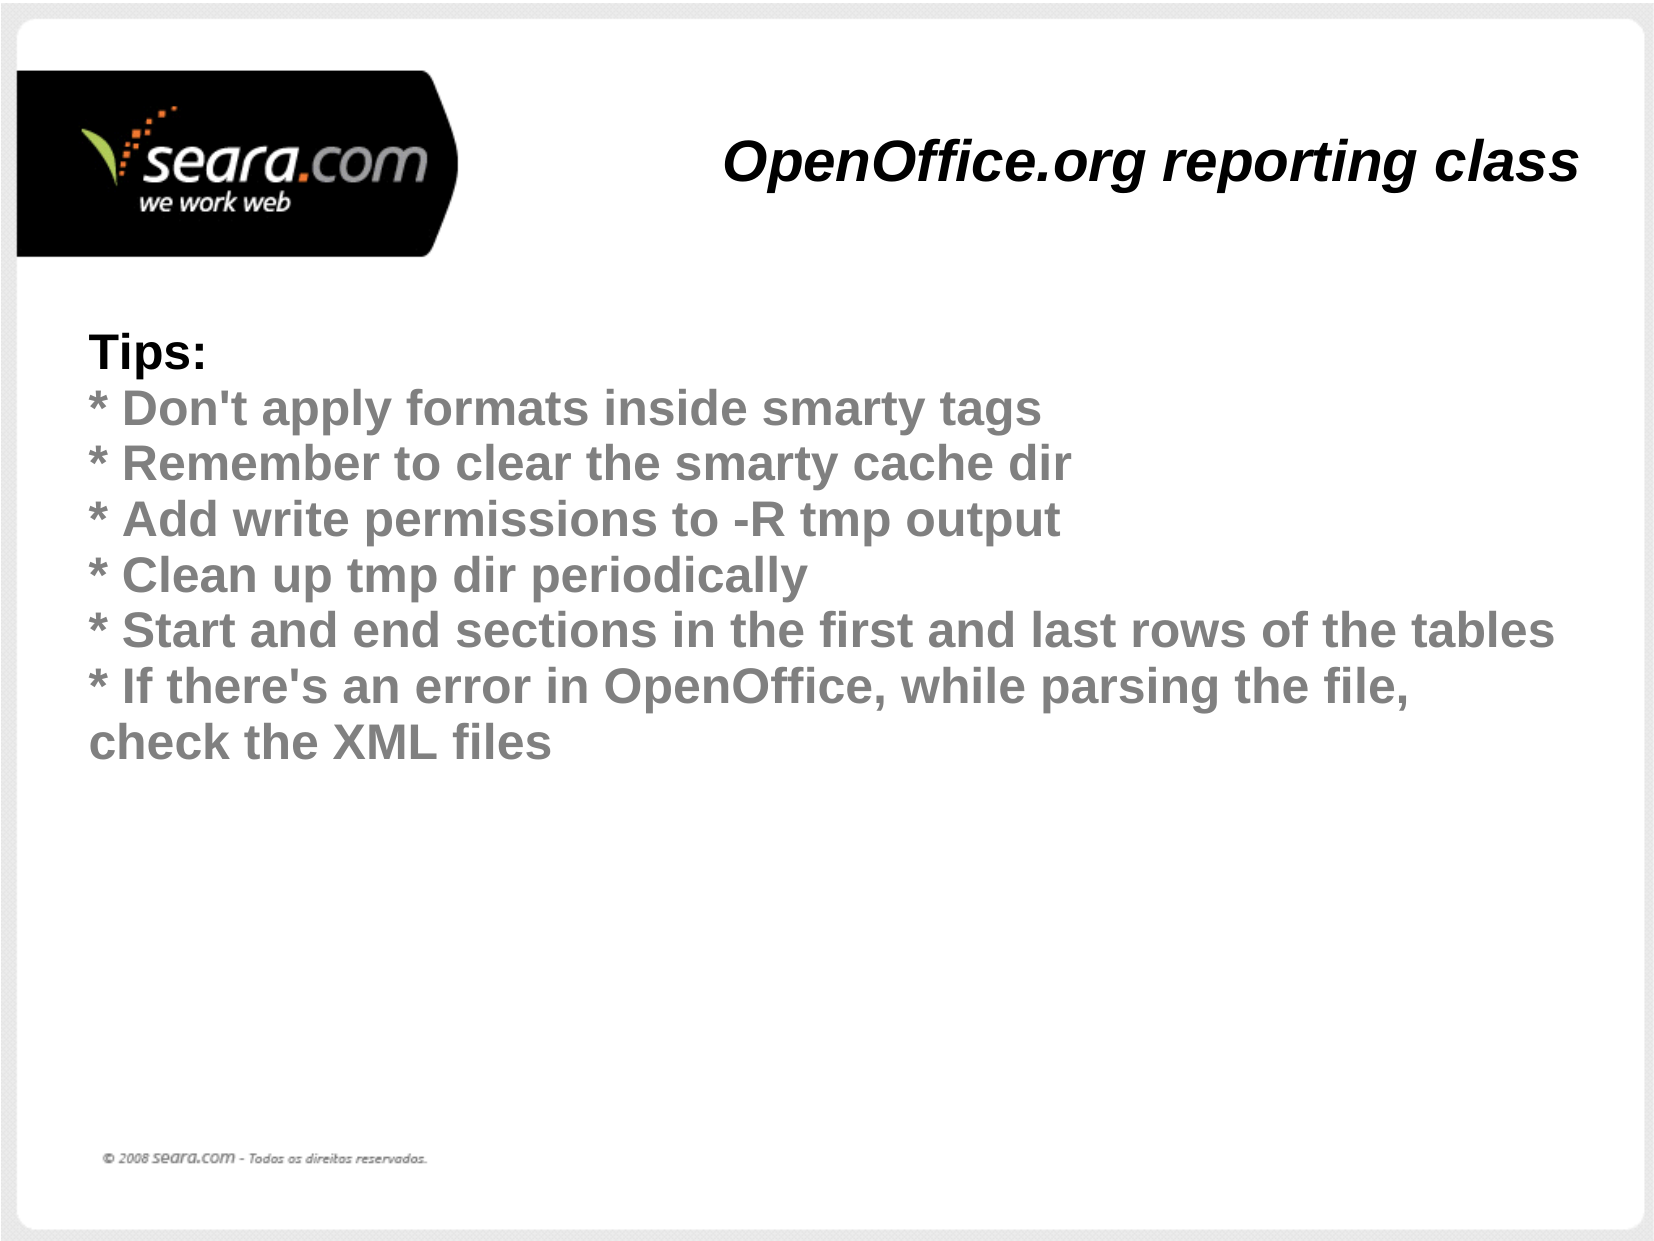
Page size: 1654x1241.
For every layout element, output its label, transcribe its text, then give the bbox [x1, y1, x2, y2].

text_box Tips: * Don't apply formats inside smarty tags * Remember to clear the smarty cache dir * Add write permissions to -R tmp output * Clean up tmp dir periodically * Start and end sections in the first and last rows of the tables * If there's an error in OpenOffice, while parsing the file, check the XML files [88, 324, 1566, 771]
title OpenOffice.org reporting class [531, 89, 1582, 237]
